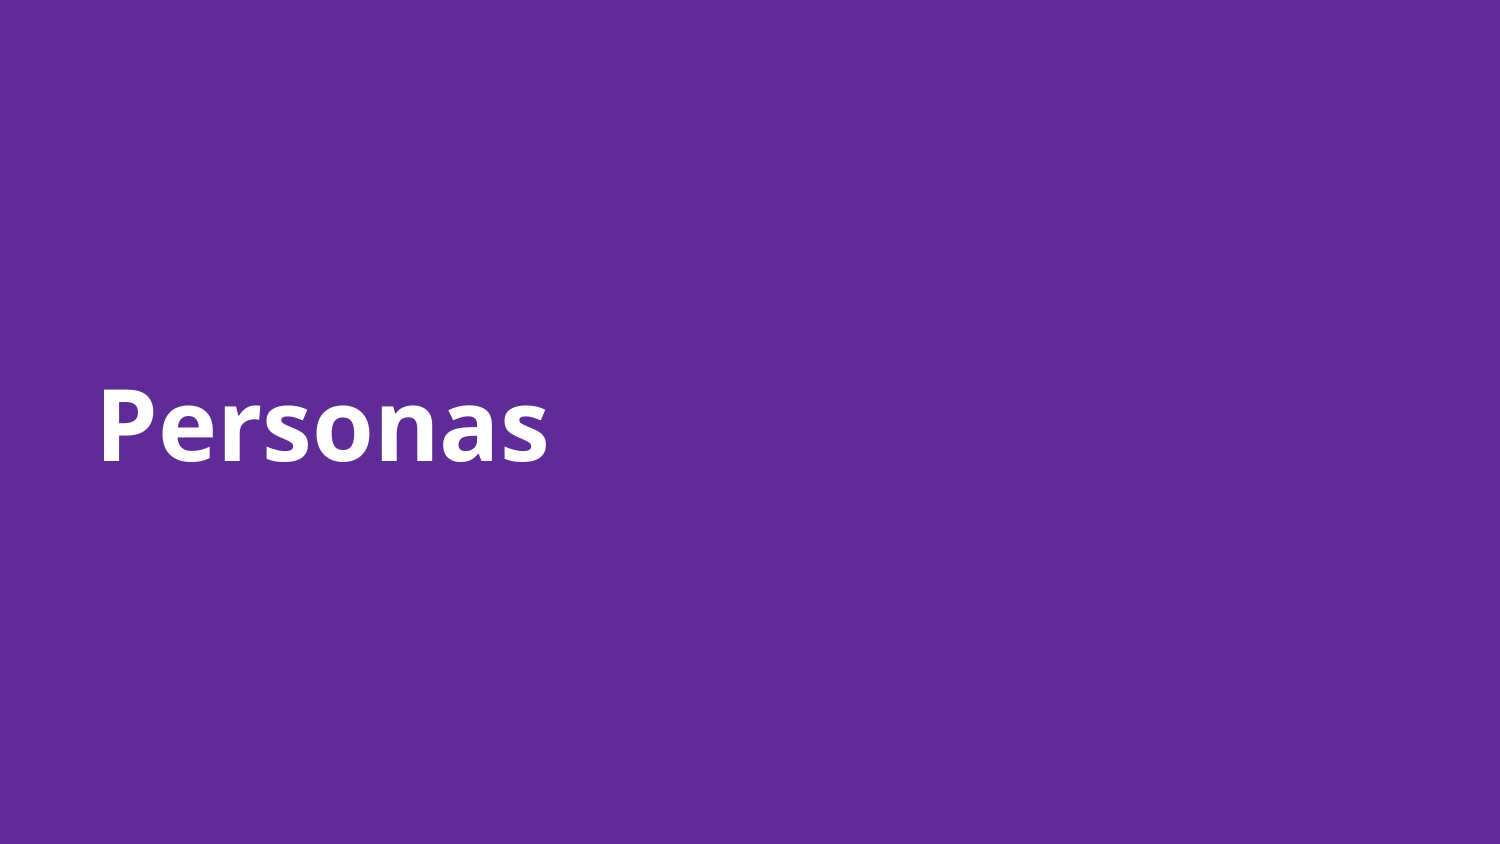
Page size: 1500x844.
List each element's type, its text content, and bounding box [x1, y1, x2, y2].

title Personas [80, 86, 1000, 758]
